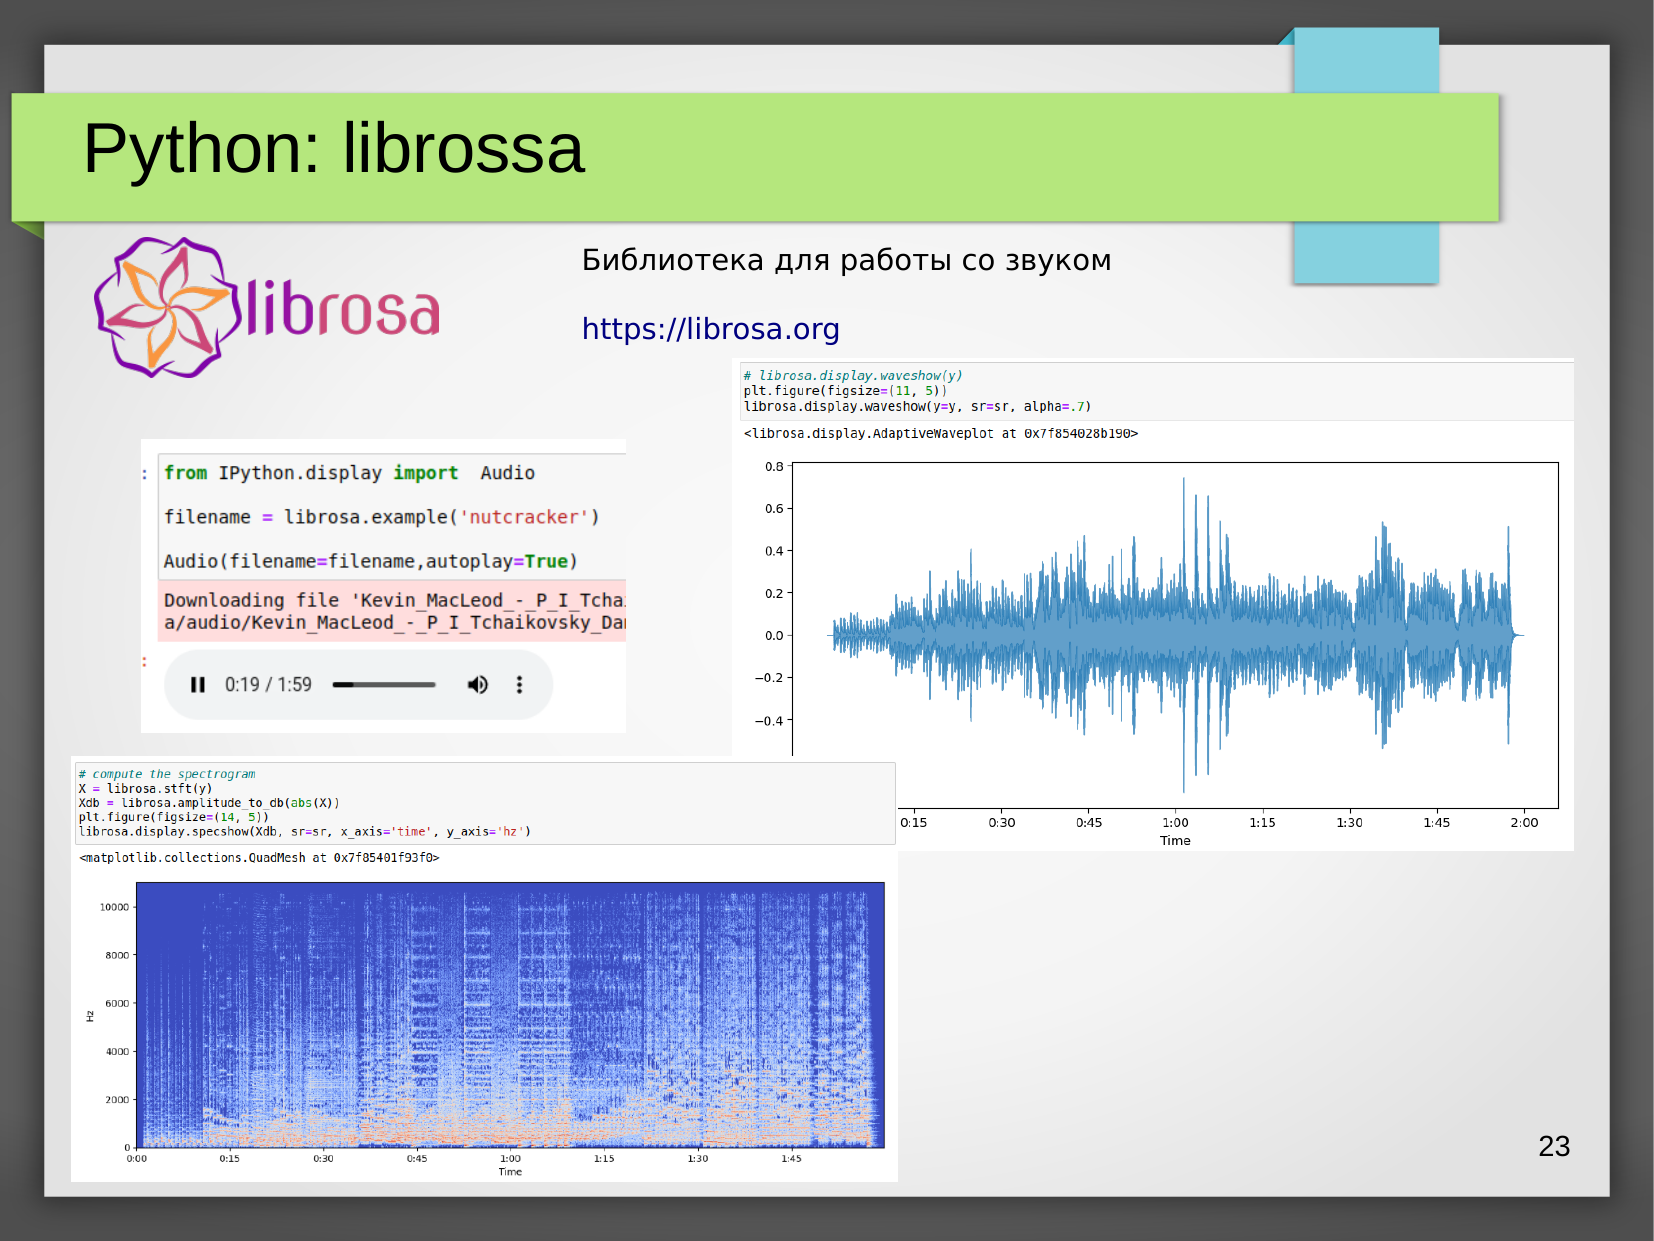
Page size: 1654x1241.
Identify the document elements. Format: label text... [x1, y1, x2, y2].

text_box Библиотека для работы со звуком https://librosa.org [566, 236, 1276, 354]
picture [0, 0, 1654, 1241]
title Python: librossa [82, 106, 1264, 190]
